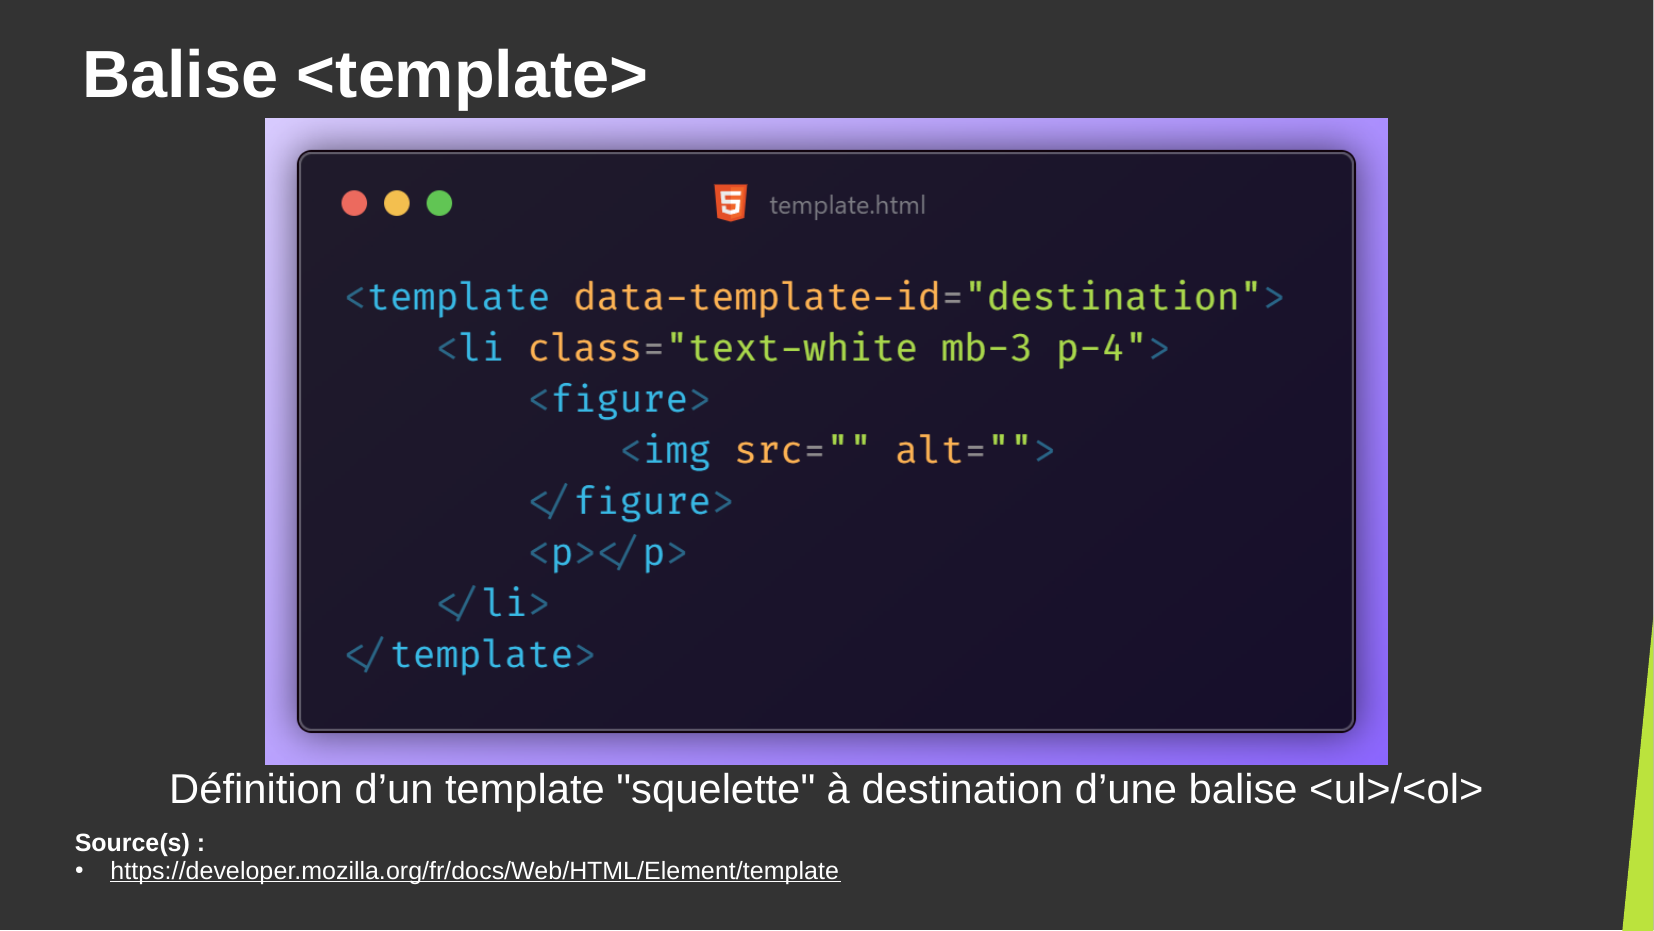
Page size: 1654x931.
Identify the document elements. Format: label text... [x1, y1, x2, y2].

list Définition d’un template "squelette" à destination d’une balise <ul>/<ol> [147, 765, 1506, 828]
title Balise <template> [82, 37, 1571, 112]
text_box [1622, 609, 1654, 931]
text_box Source(s) : https://developer.mozilla.org/fr/docs/Web/HTML/Element/template [60, 821, 1546, 931]
picture [265, 118, 1388, 765]
